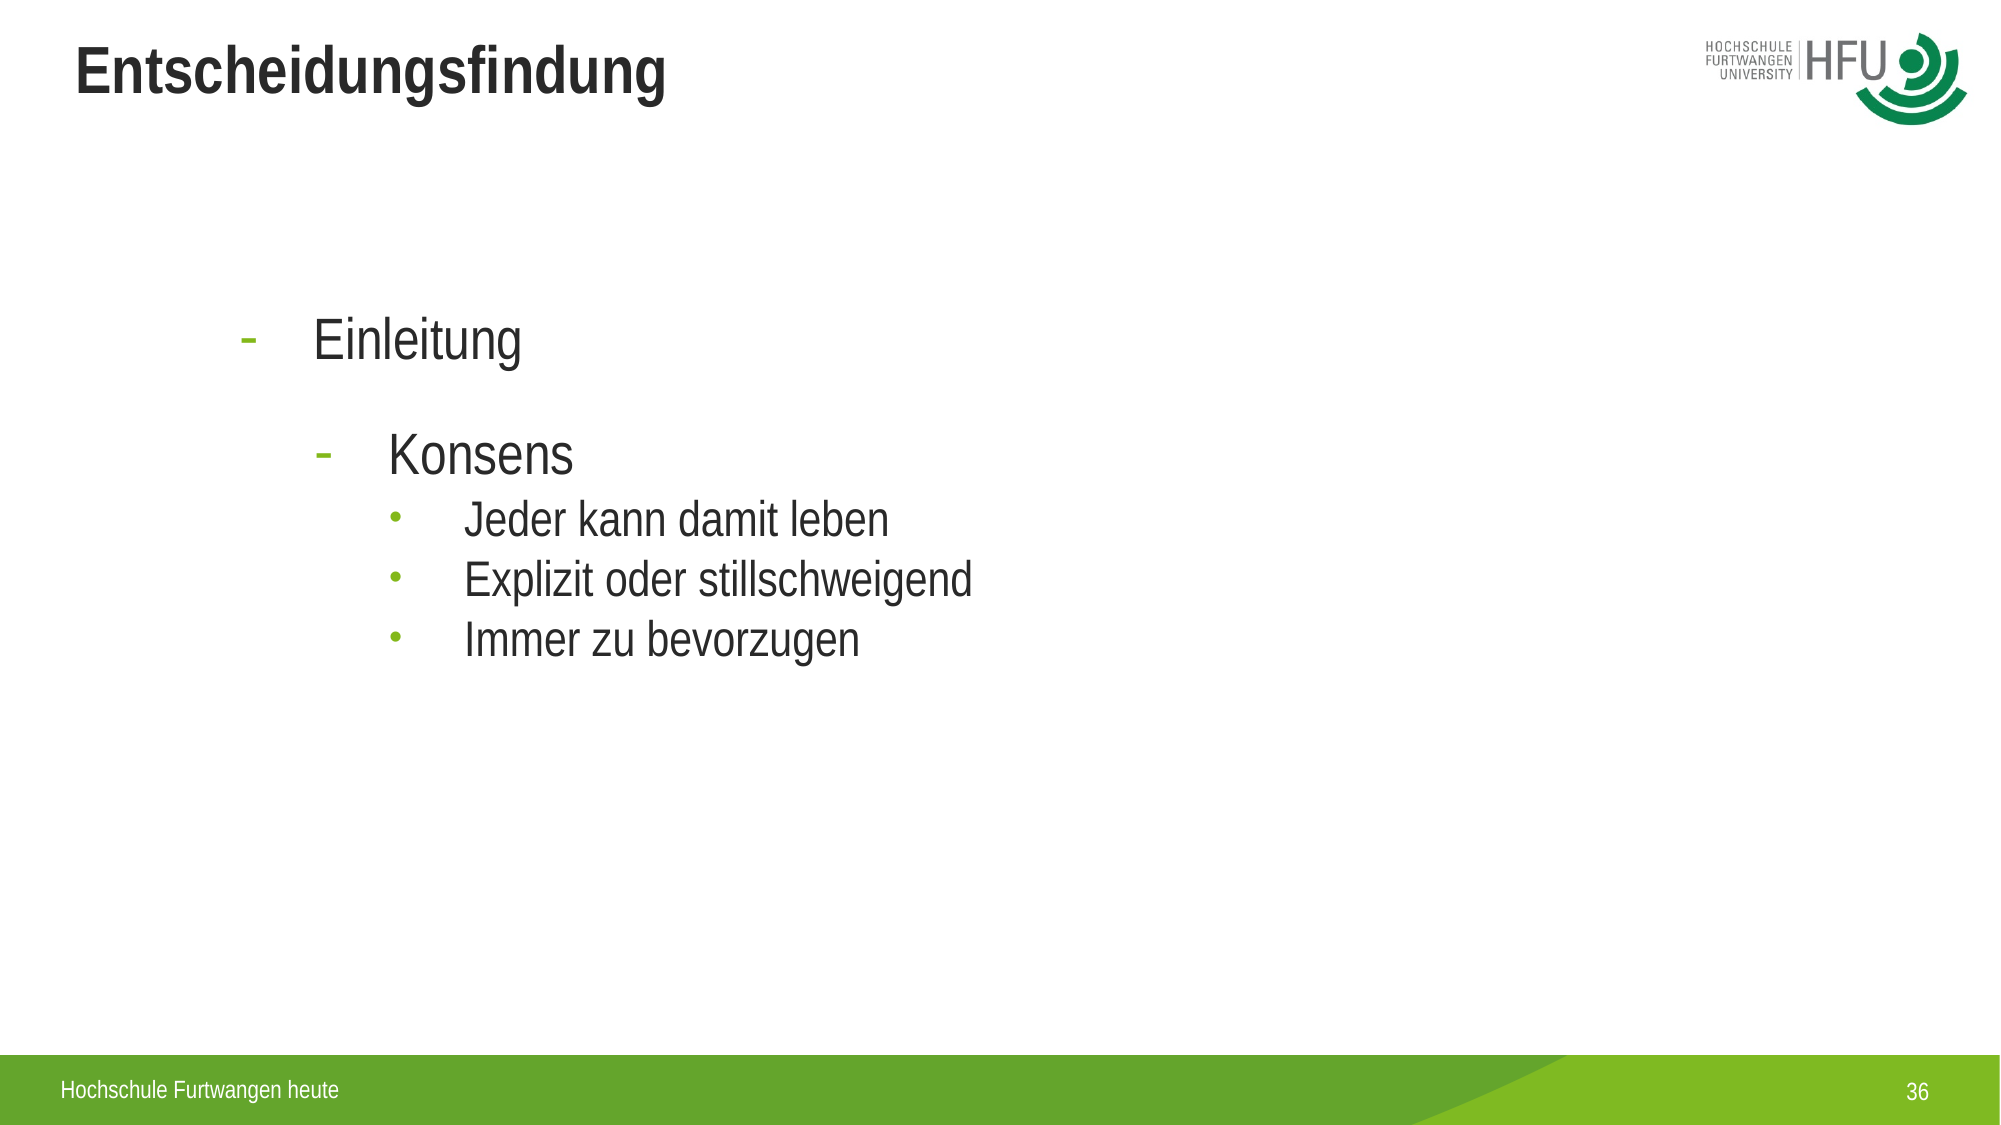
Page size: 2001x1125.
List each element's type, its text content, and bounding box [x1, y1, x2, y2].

text_box Entscheidungsfindung [60, 28, 1591, 102]
text_box Hochschule Furtwangen heute [60, 1058, 985, 1119]
picture [1689, 19, 1981, 137]
text_box Einleitung Konsens Jeder kann damit leben Explizit oder stillschweigend Immer zu bevorzugen [149, 248, 1640, 830]
picture [0, 1055, 2000, 1125]
text_box <number> [1672, 1057, 1945, 1124]
